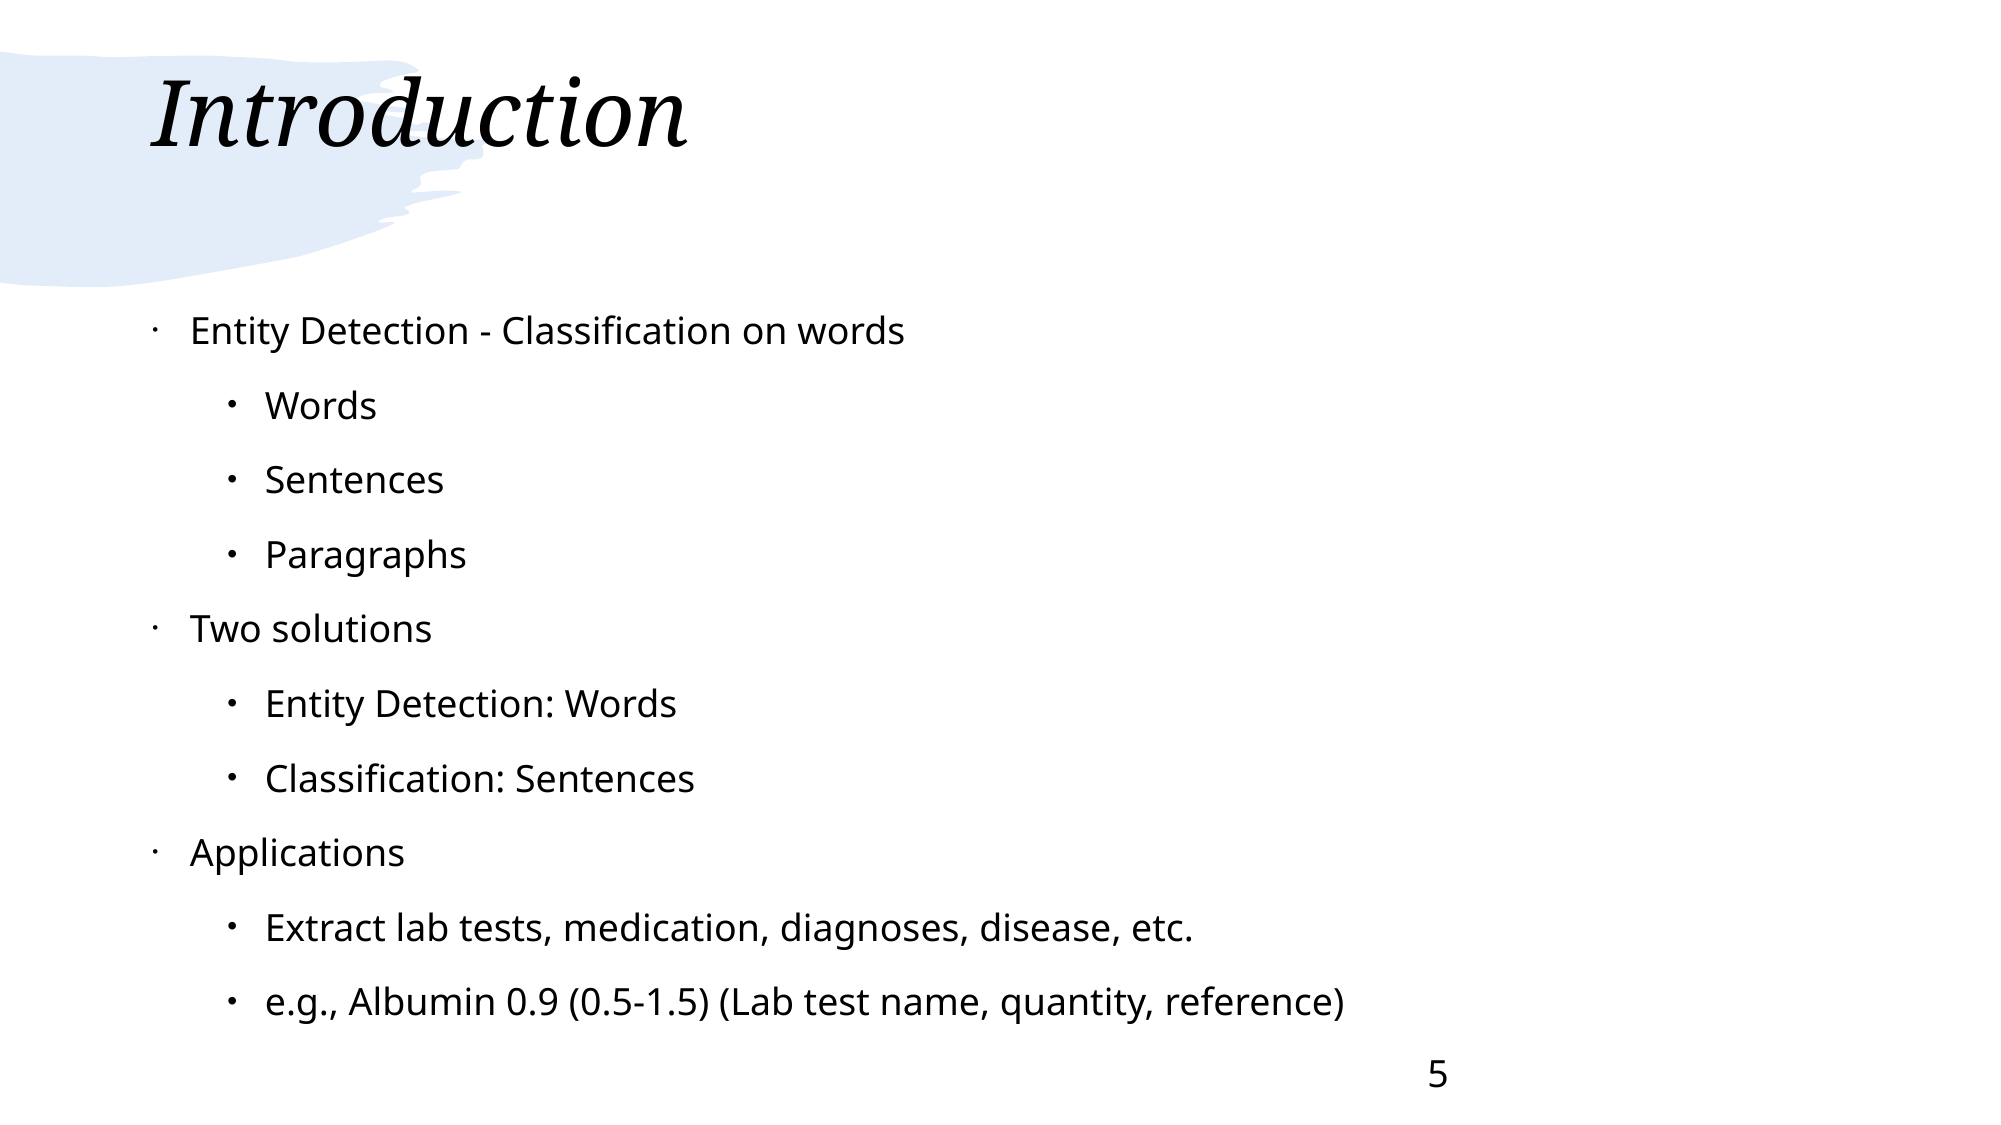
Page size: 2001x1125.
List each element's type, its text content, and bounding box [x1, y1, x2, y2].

slide_number <number> [1412, 1042, 1863, 1103]
title Introduction [137, 59, 1863, 278]
list Entity Detection - Classification on words Words Sentences Paragraphs Two solutions Entity Detection: Words Classification: Sentences Applications Extract lab tests, medication, diagnoses, disease, etc. e.g., Albumin 0.9 (0.5-1.5) (Lab test name, quantity, reference) [137, 299, 1863, 983]
